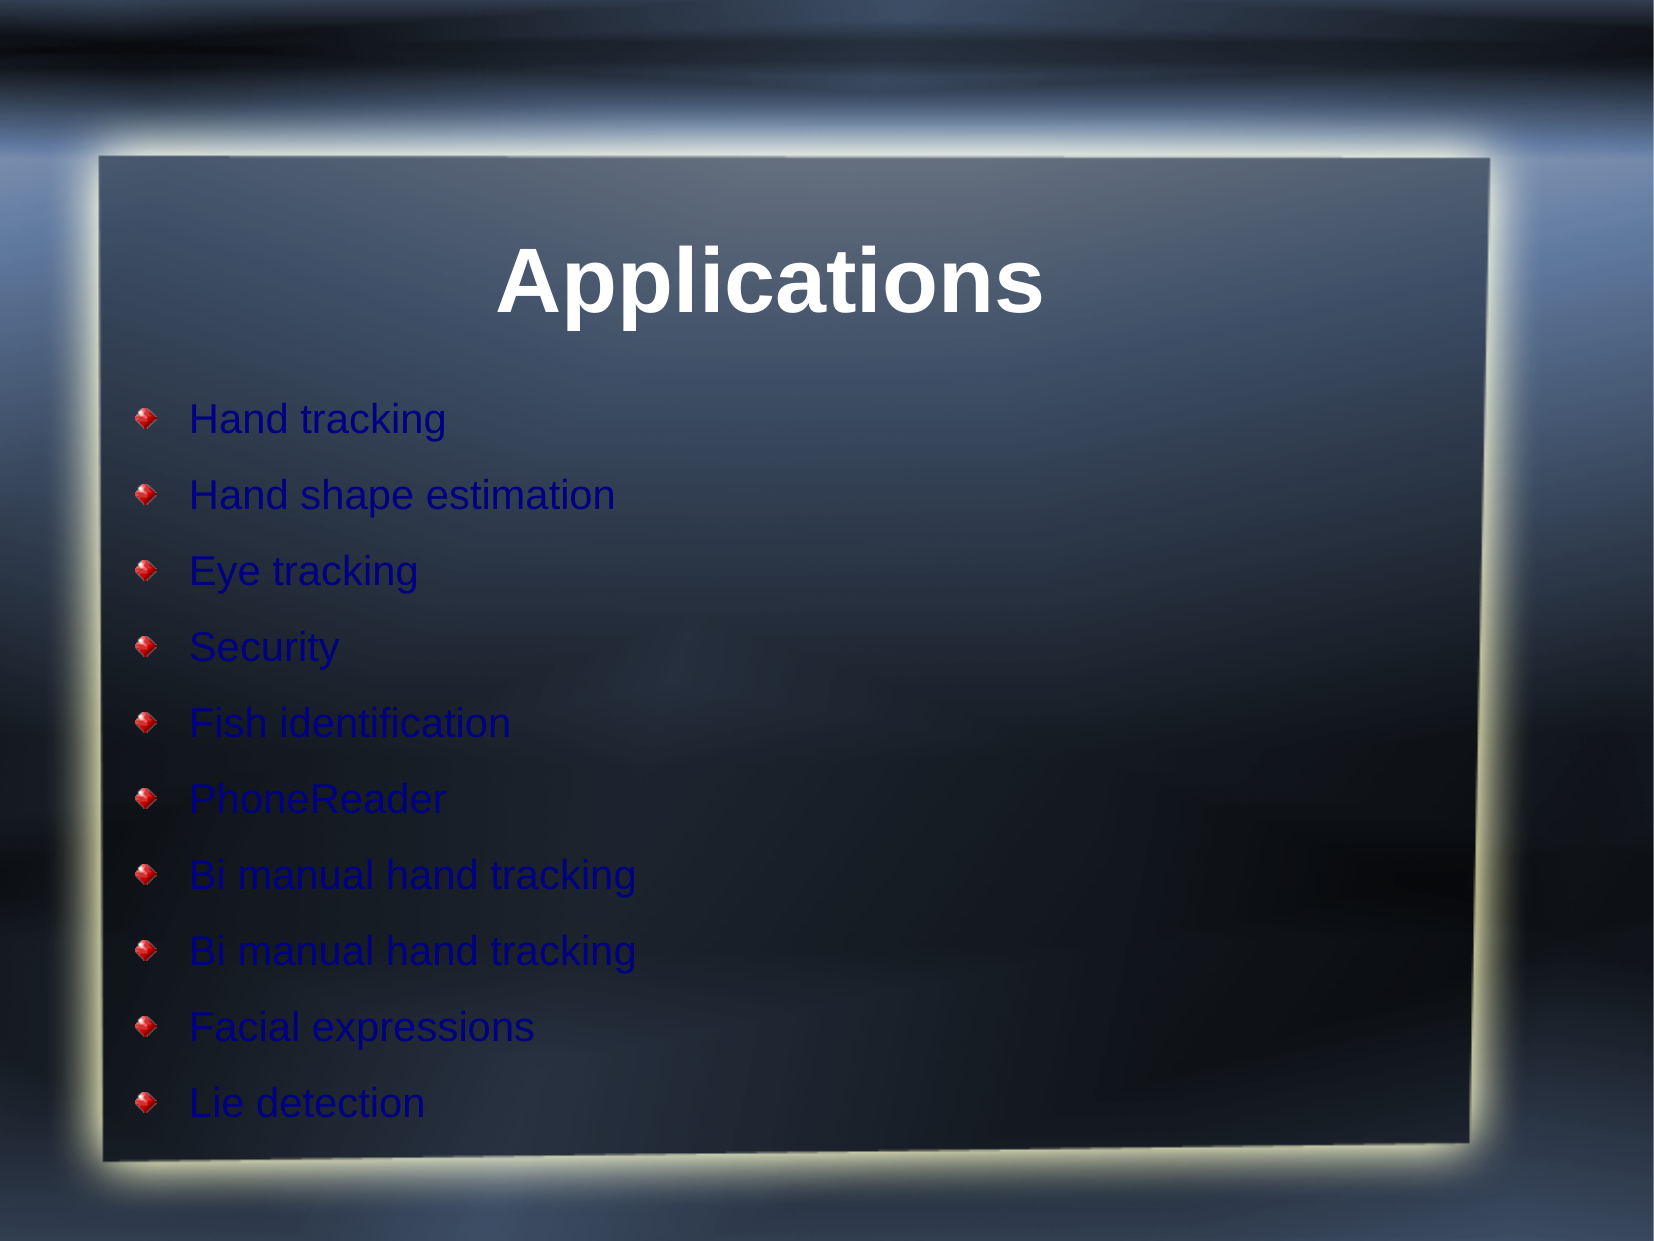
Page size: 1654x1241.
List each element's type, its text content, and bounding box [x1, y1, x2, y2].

picture [0, 0, 1654, 1241]
title Applications [124, 177, 1418, 384]
list Hand tracking Hand shape estimation Eye tracking Security Fish identification PhoneReader Bi manual hand tracking Bi manual hand tracking Facial expressions Lie detection [118, 395, 1430, 1132]
